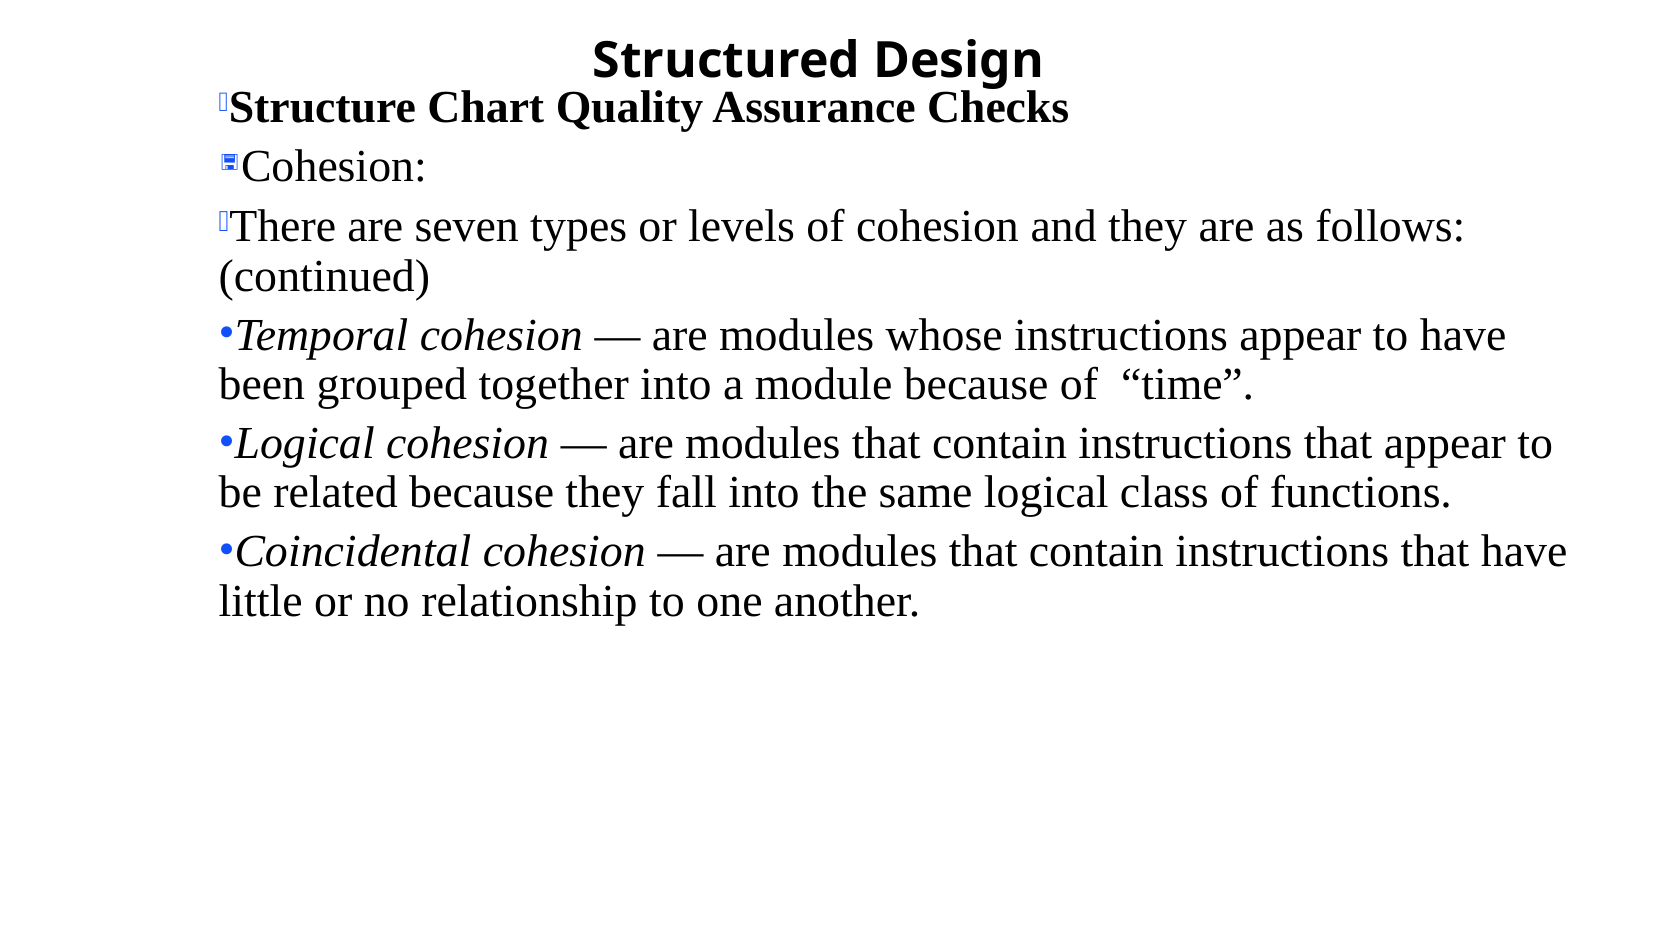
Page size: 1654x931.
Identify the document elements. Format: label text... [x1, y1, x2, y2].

list Structure Chart Quality Assurance Checks Cohesion: There are seven types or levels of cohesion and they are as follows: (continued) Temporal cohesion — are modules whose instructions appear to have been grouped together into a module because of “time”. Logical cohesion — are modules that contain instructions that appear to be related because they fall into the same logical class of functions. Coincidental cohesion — are modules that contain instructions that have little or no relationship to one another. [203, 75, 1610, 675]
title Structured Design [239, 20, 1398, 75]
